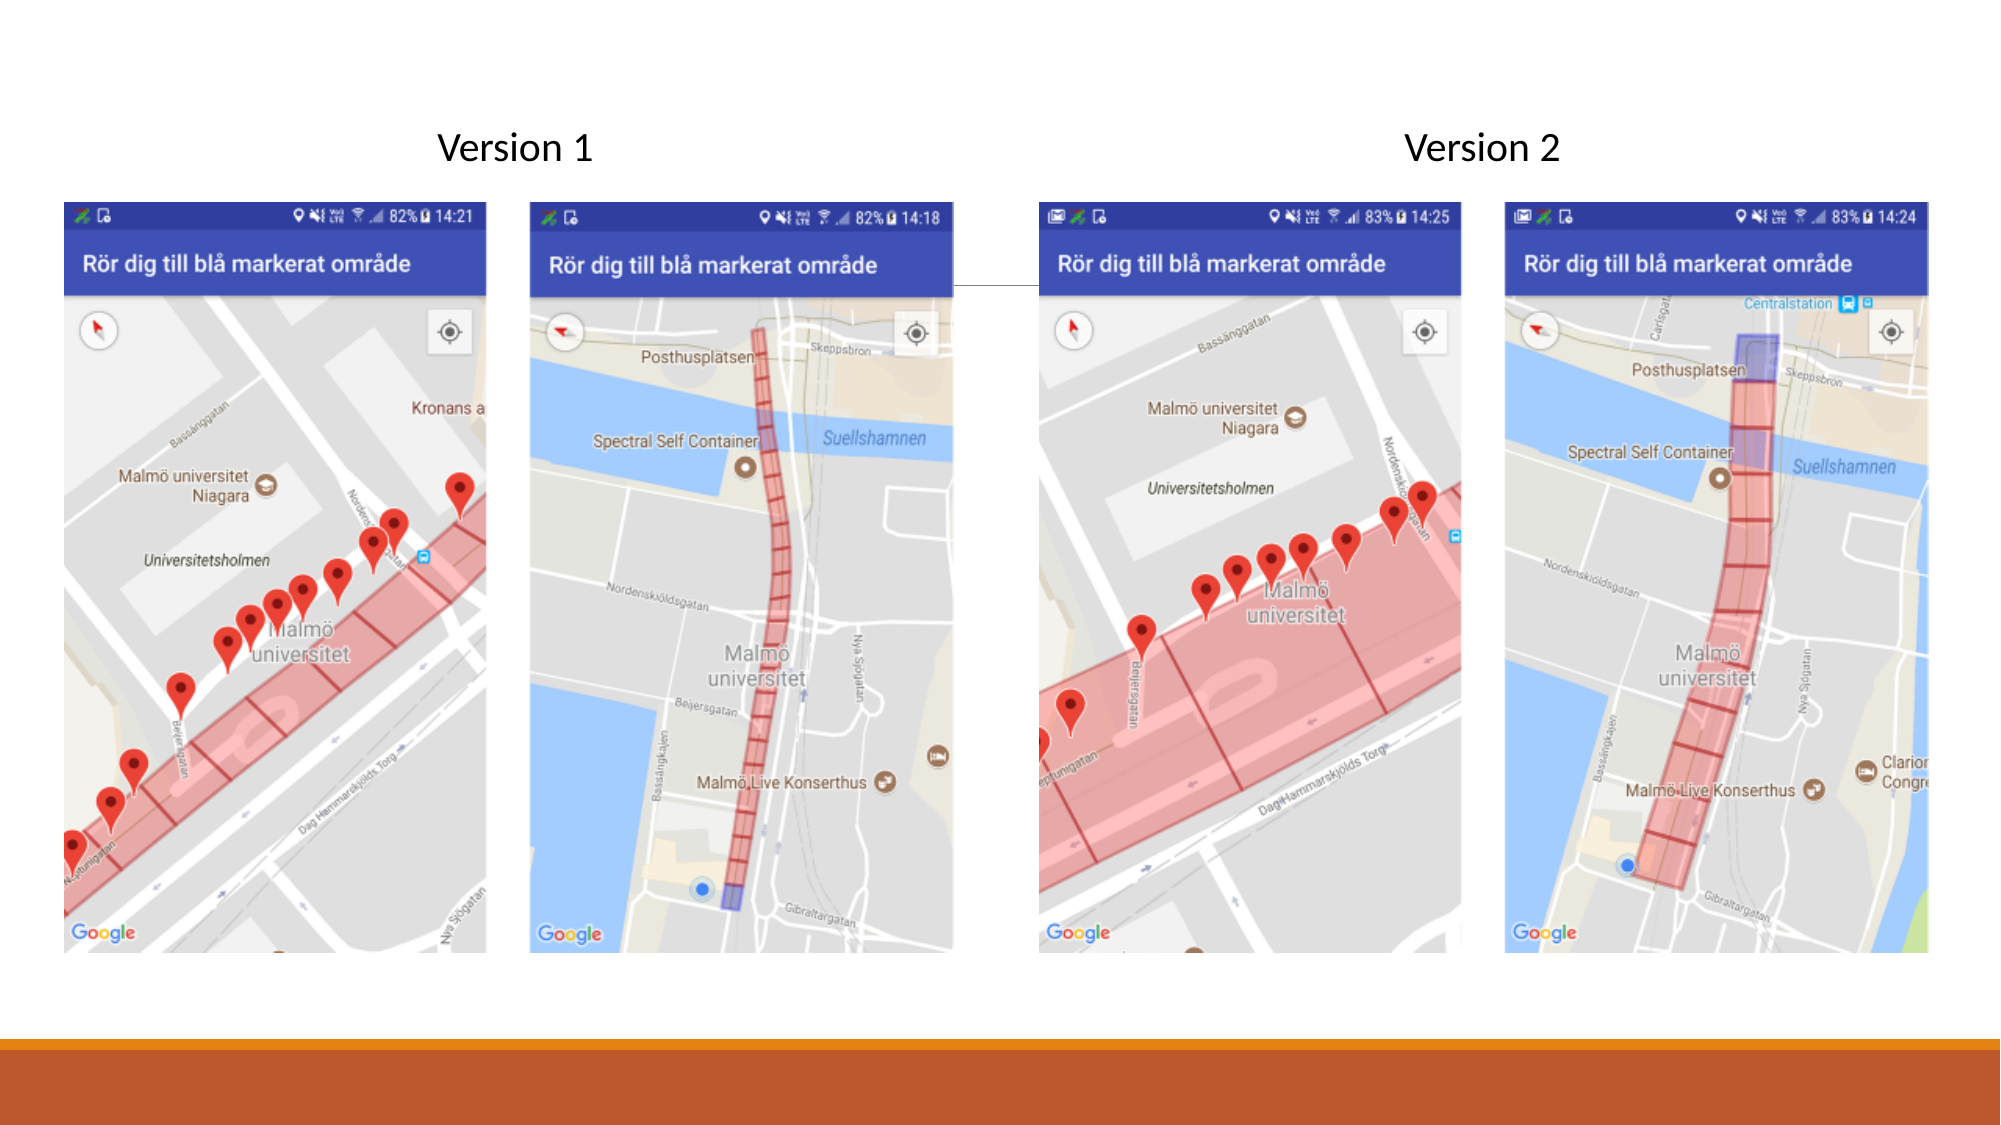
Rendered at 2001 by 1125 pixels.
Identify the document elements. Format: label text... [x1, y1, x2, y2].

picture [1039, 202, 1929, 953]
text_box Version 2 [1389, 112, 1578, 178]
text_box Version 1 [422, 112, 611, 178]
picture [64, 202, 954, 953]
